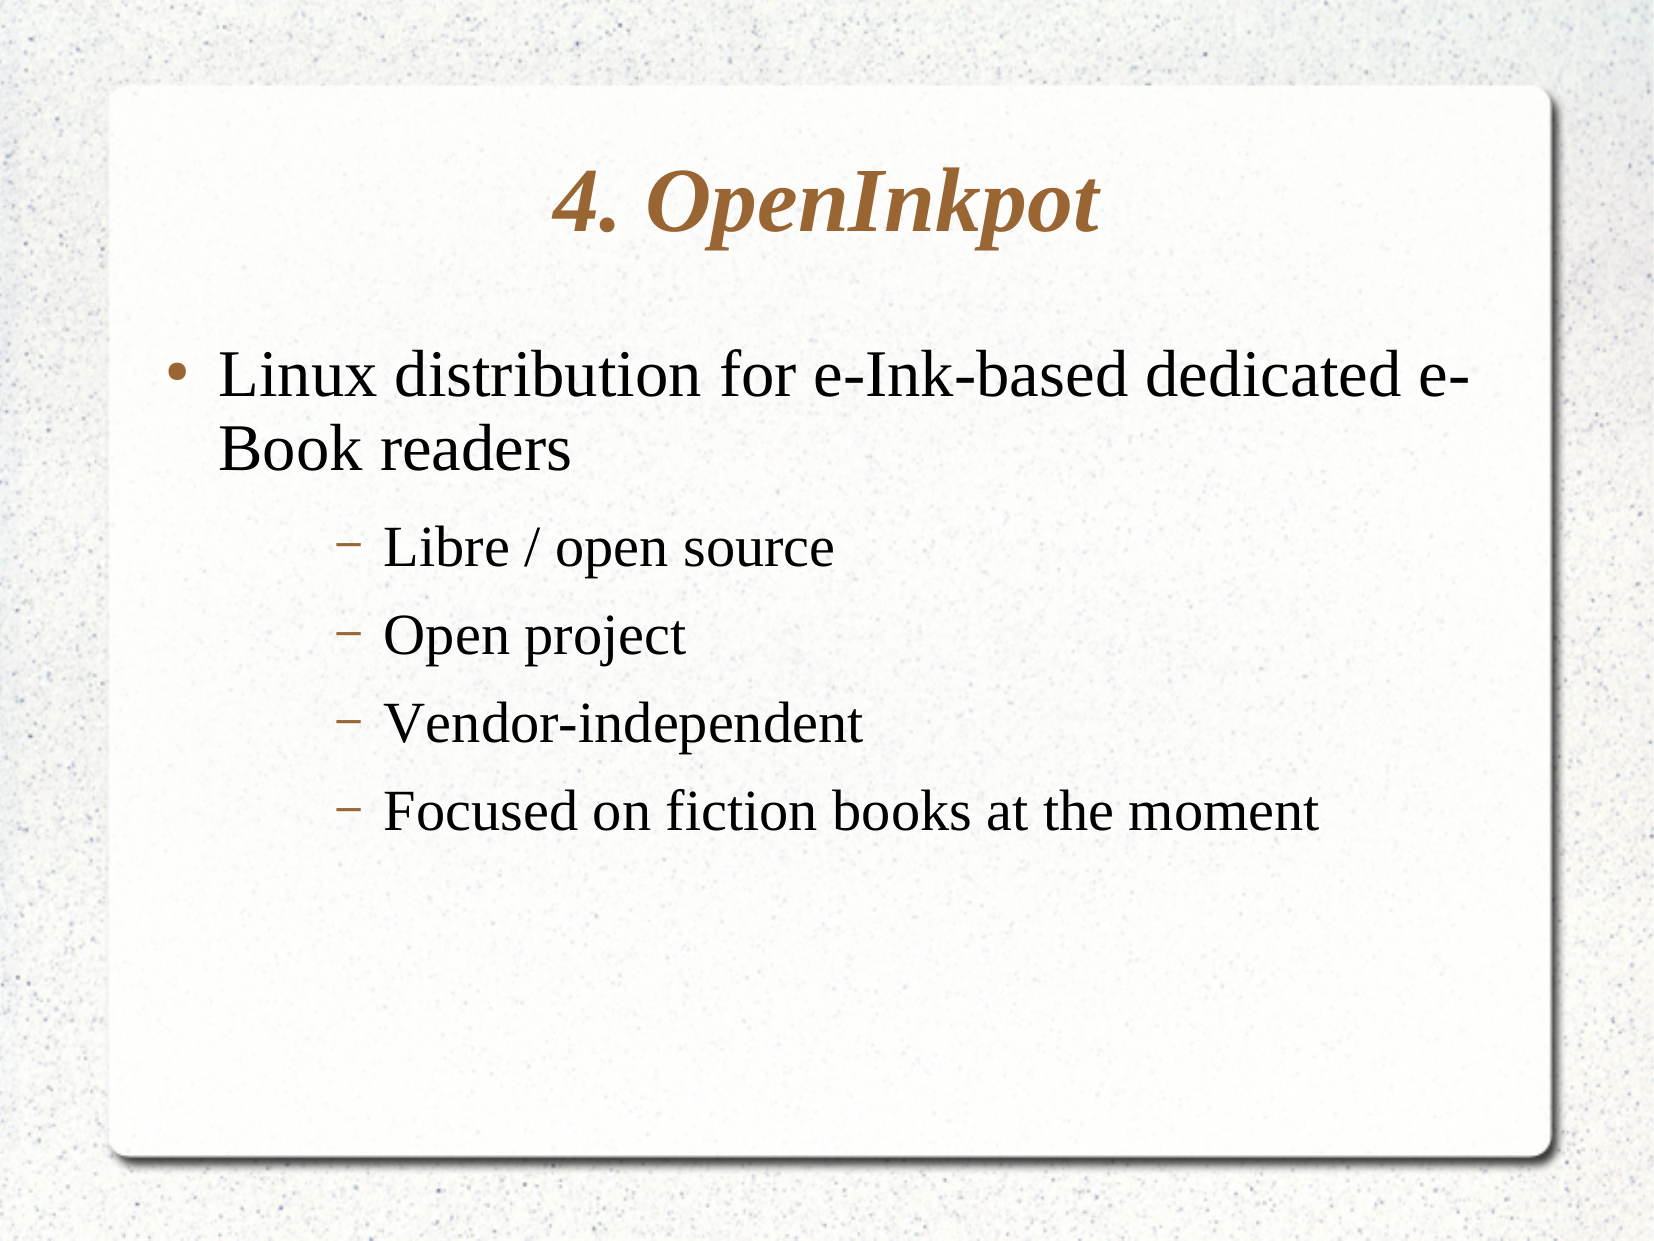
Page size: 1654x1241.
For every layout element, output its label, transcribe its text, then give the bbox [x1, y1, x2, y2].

picture [0, 0, 1654, 1241]
list Linux distribution for e-Ink-based dedicated e-Book readers Libre / open source Open project Vendor-independent Focused on fiction books at the moment [147, 336, 1506, 1141]
title 4. OpenInkpot [118, 104, 1536, 297]
